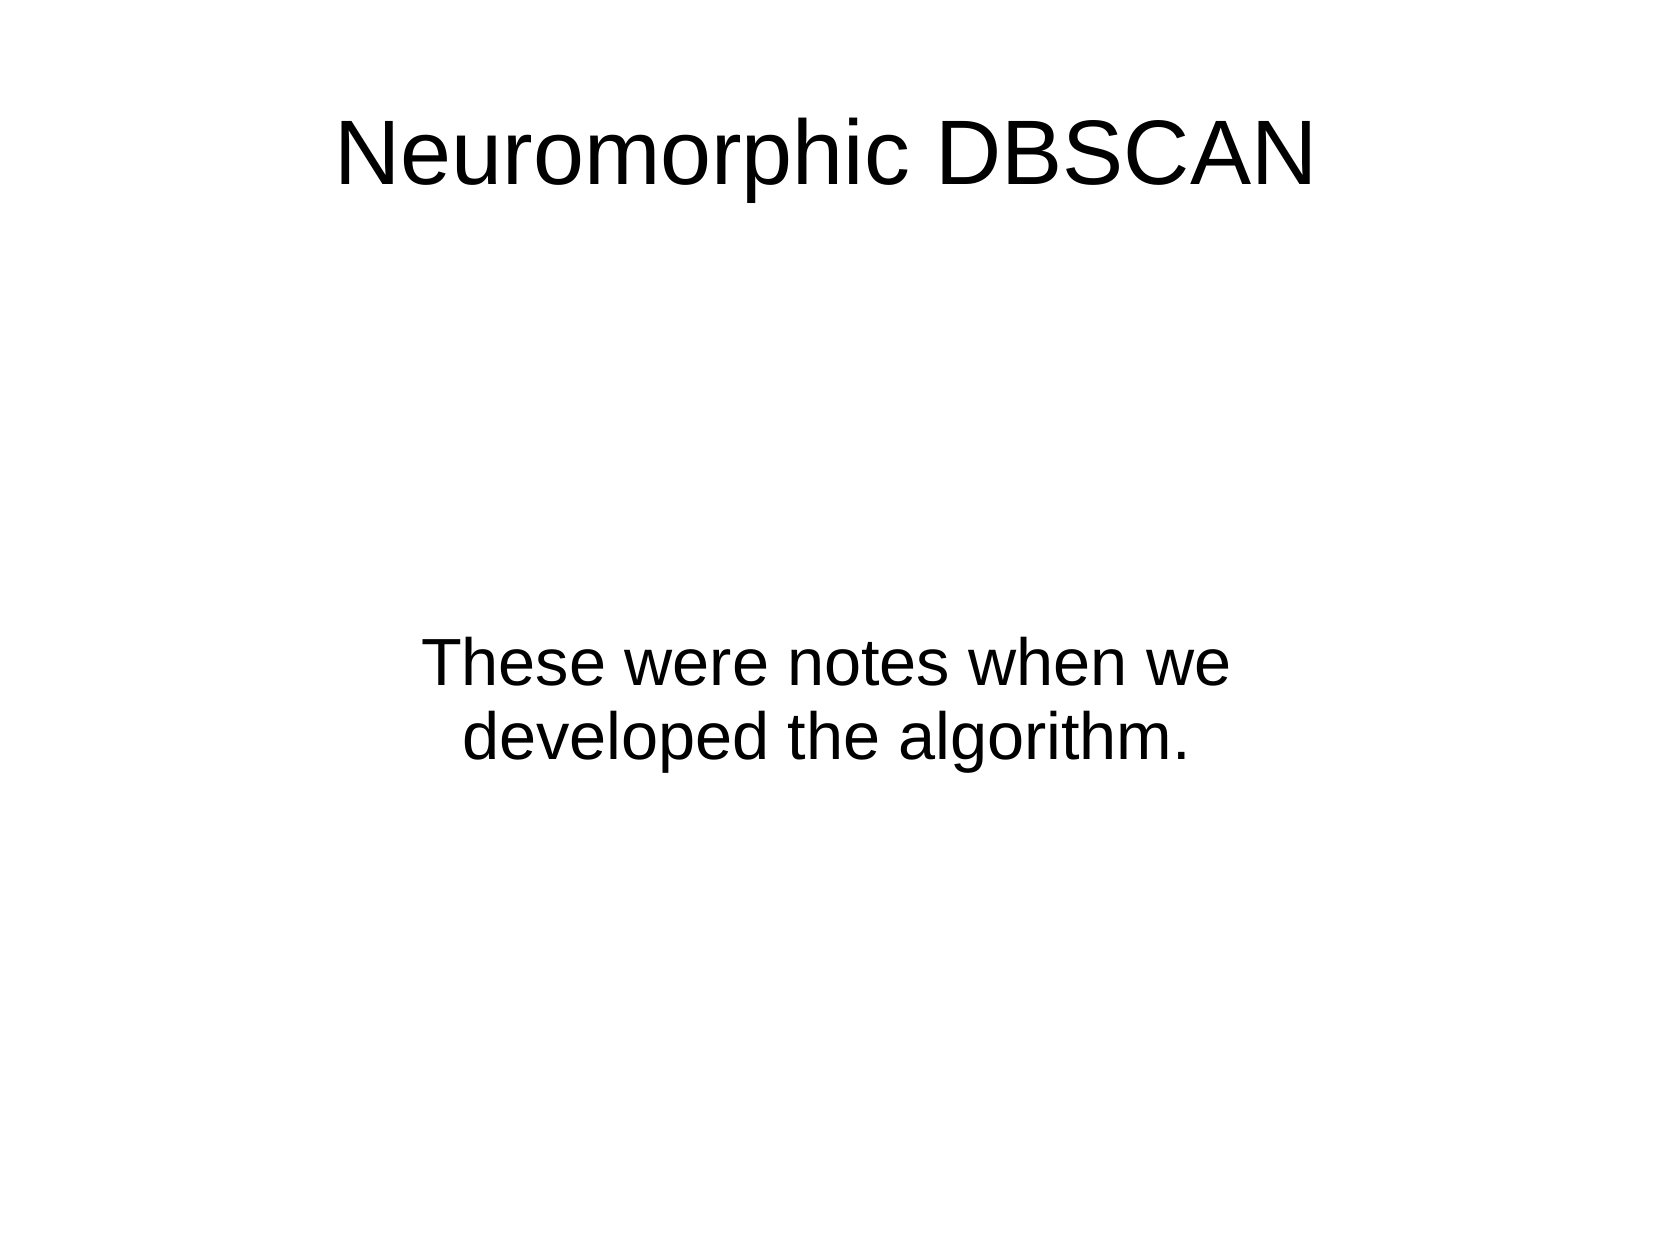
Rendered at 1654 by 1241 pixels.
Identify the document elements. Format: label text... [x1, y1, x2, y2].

subtitle These were notes when we developed the algorithm. [82, 290, 1571, 1109]
title Neuromorphic DBSCAN [82, 49, 1571, 257]
